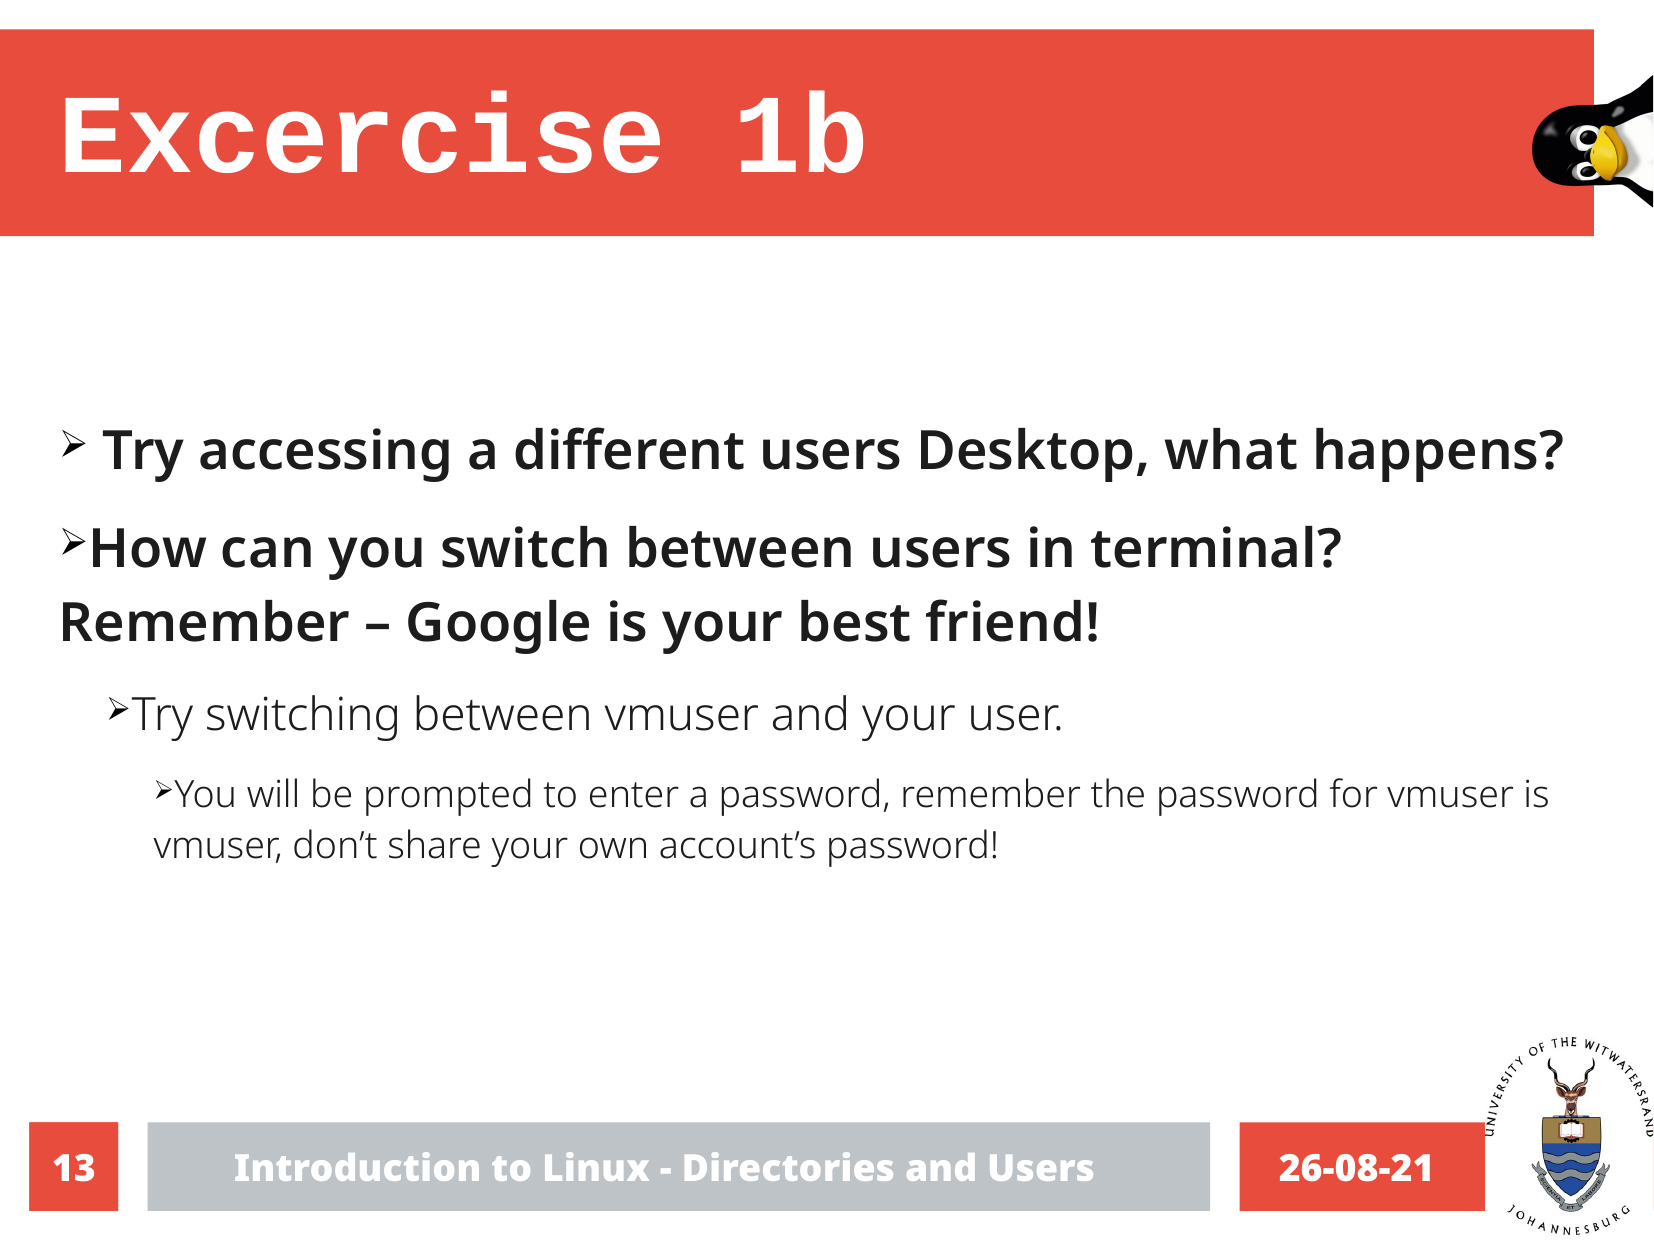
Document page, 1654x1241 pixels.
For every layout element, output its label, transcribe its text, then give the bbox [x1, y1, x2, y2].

title Excercise 1b [58, 59, 1594, 207]
list Try accessing a different users Desktop, what happens? How can you switch between users in terminal? Remember – Google is your best friend! Try switching between vmuser and your user. You will be prompted to enter a password, remember the password for vmuser is vmuser, don’t share your own account’s password! [58, 324, 1592, 1093]
picture [1485, 1037, 1654, 1235]
picture [1515, 24, 1654, 276]
